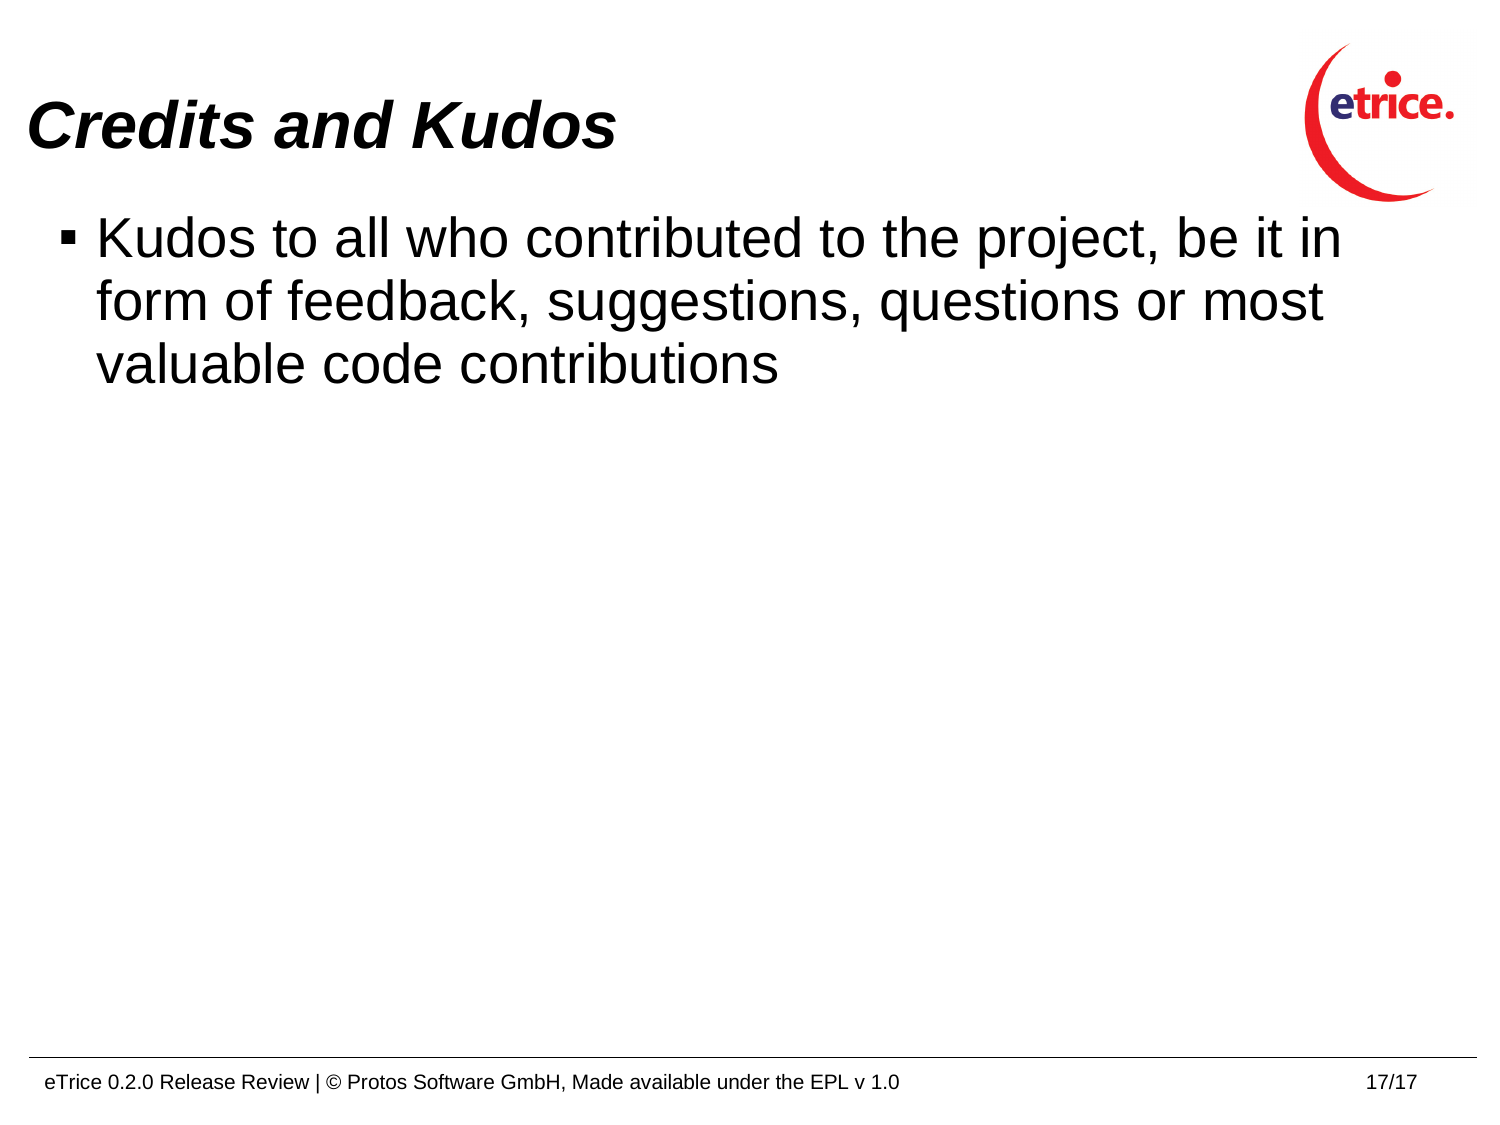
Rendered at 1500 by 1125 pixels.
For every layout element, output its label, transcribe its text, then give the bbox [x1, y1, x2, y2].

picture [1299, 29, 1477, 207]
title Credits and Kudos [26, 84, 1474, 172]
list Kudos to all who contributed to the project, be it in form of feedback, suggestions, questions or most valuable code contributions [59, 206, 1418, 1040]
